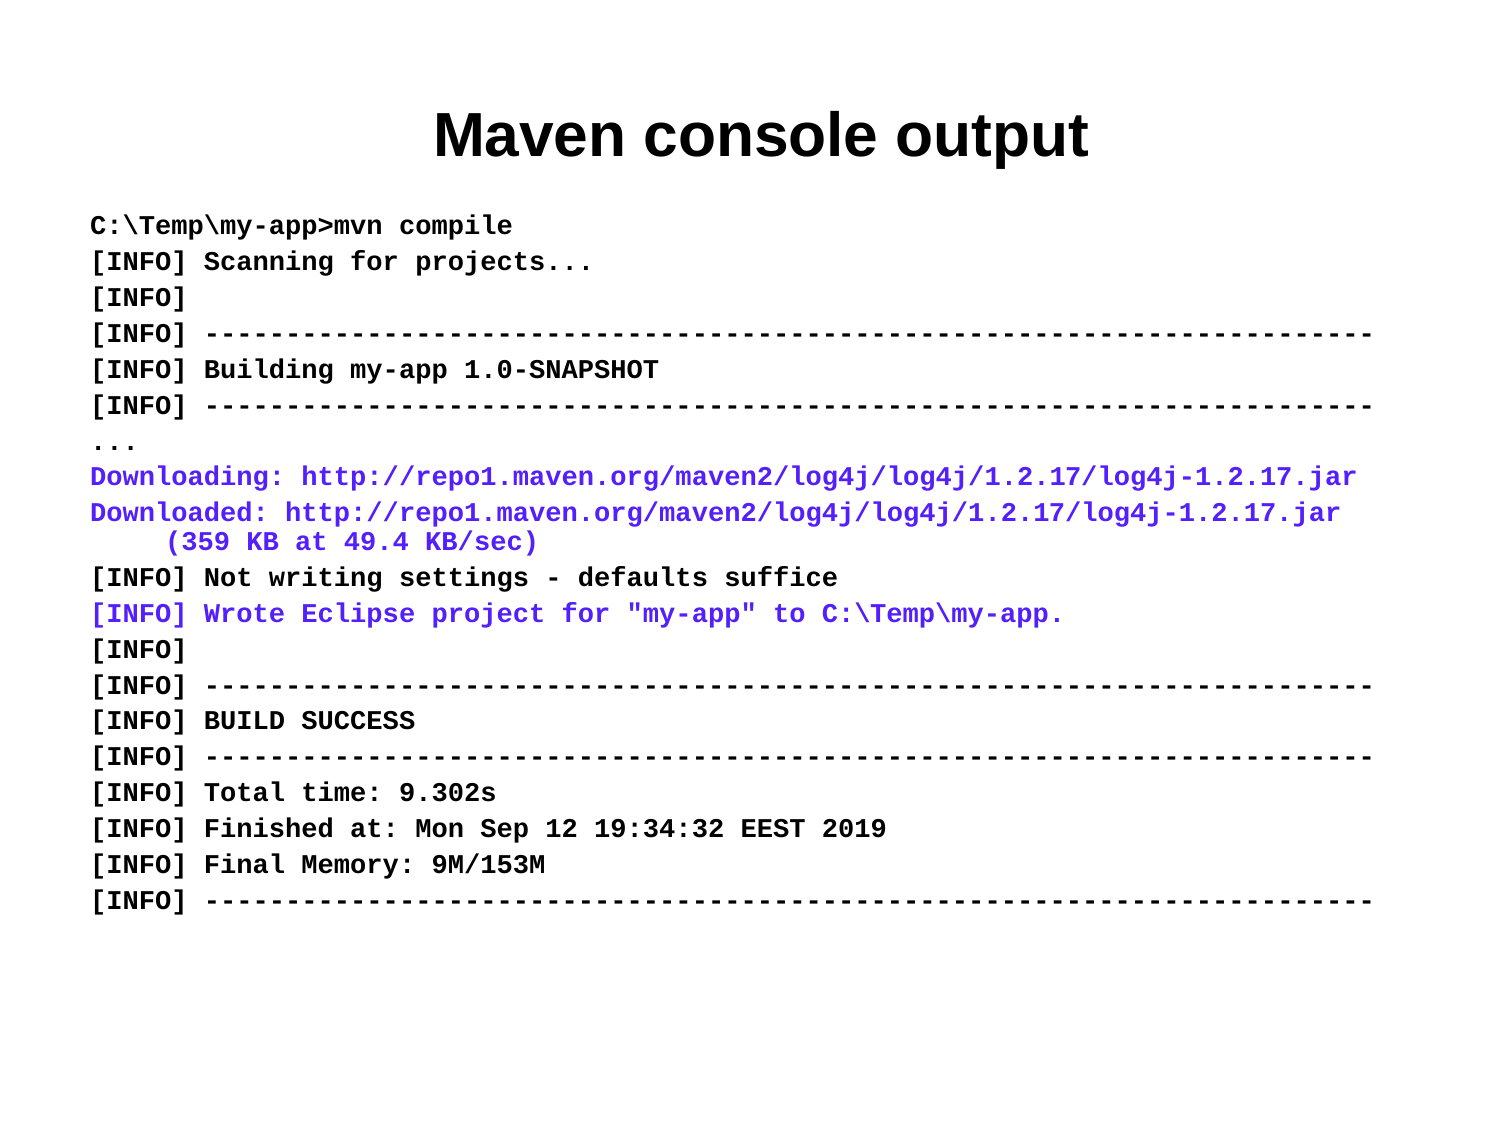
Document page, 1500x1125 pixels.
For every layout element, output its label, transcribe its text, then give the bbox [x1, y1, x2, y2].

title Maven console output [75, 44, 1425, 177]
list C:\Temp\my-app>mvn compile [INFO] Scanning for projects... [INFO] [INFO] ------------------------------------------------------------------------ [INFO] Building my-app 1.0-SNAPSHOT [INFO] ------------------------------------------------------------------------ ... Downloading: http://repo1.maven.org/maven2/log4j/log4j/1.2.17/log4j-1.2.17.jar Downloaded: http://repo1.maven.org/maven2/log4j/log4j/1.2.17/log4j-1.2.17.jar (359 KB at 49.4 KB/sec) [INFO] Not writing settings - defaults suffice [INFO] Wrote Eclipse project for "my-app" to C:\Temp\my-app. [INFO] [INFO] ------------------------------------------------------------------------ [INFO] BUILD SUCCESS [INFO] ------------------------------------------------------------------------ [INFO] Total time: 9.302s [INFO] Finished at: Mon Sep 12 19:34:32 EEST 2019 [INFO] Final Memory: 9M/153M [INFO] ------------------------------------------------------------------------ [75, 204, 1395, 1075]
